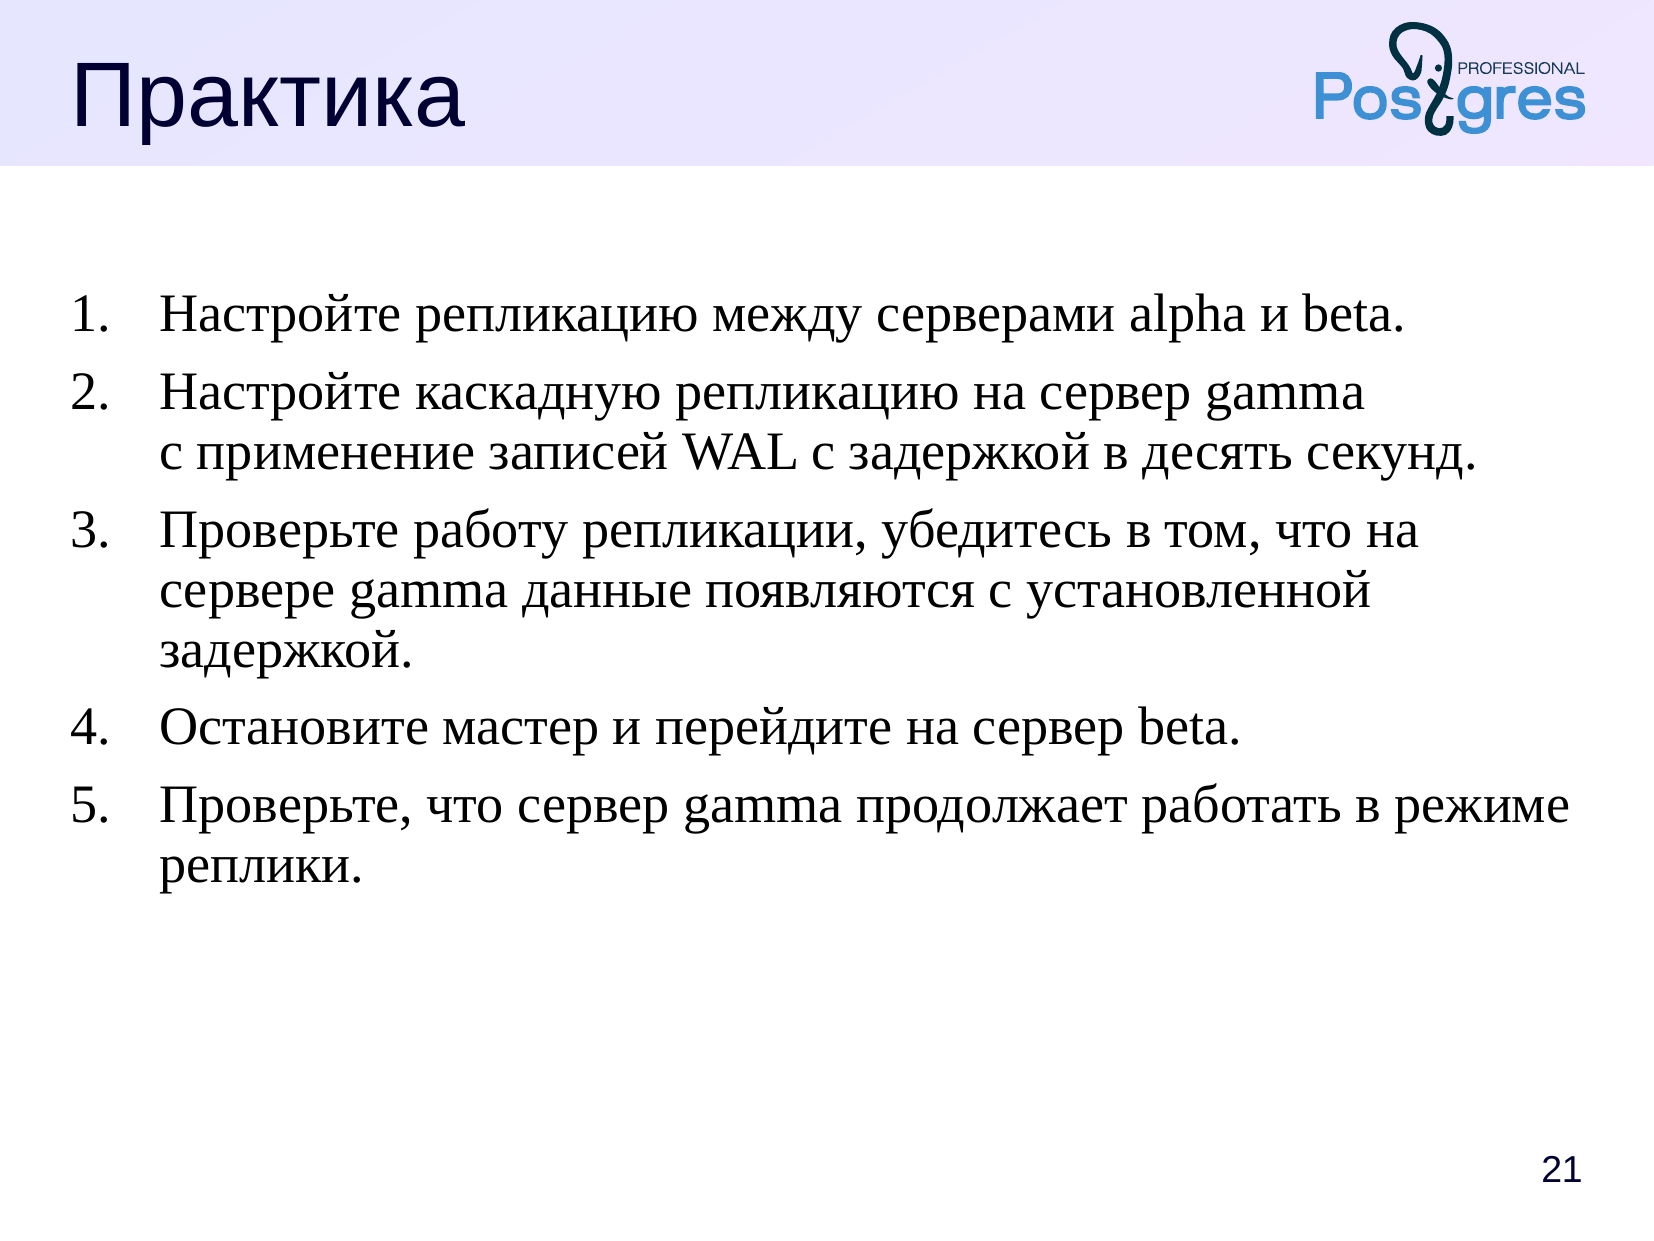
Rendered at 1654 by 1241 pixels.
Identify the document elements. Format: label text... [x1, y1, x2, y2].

list Настройте репликацию между серверами alpha и beta. Настройте каскадную репликацию на сервер gamma с применение записей WAL с задержкой в десять секунд. Проверьте работу репликации, убедитесь в том, что на сервере gamma данные появляются с установленной задержкой. Остановите мастер и перейдите на сервер beta. Проверьте, что сервер gamma продолжает работать в режиме реплики. [70, 283, 1583, 1134]
title Практика [70, 43, 1241, 147]
